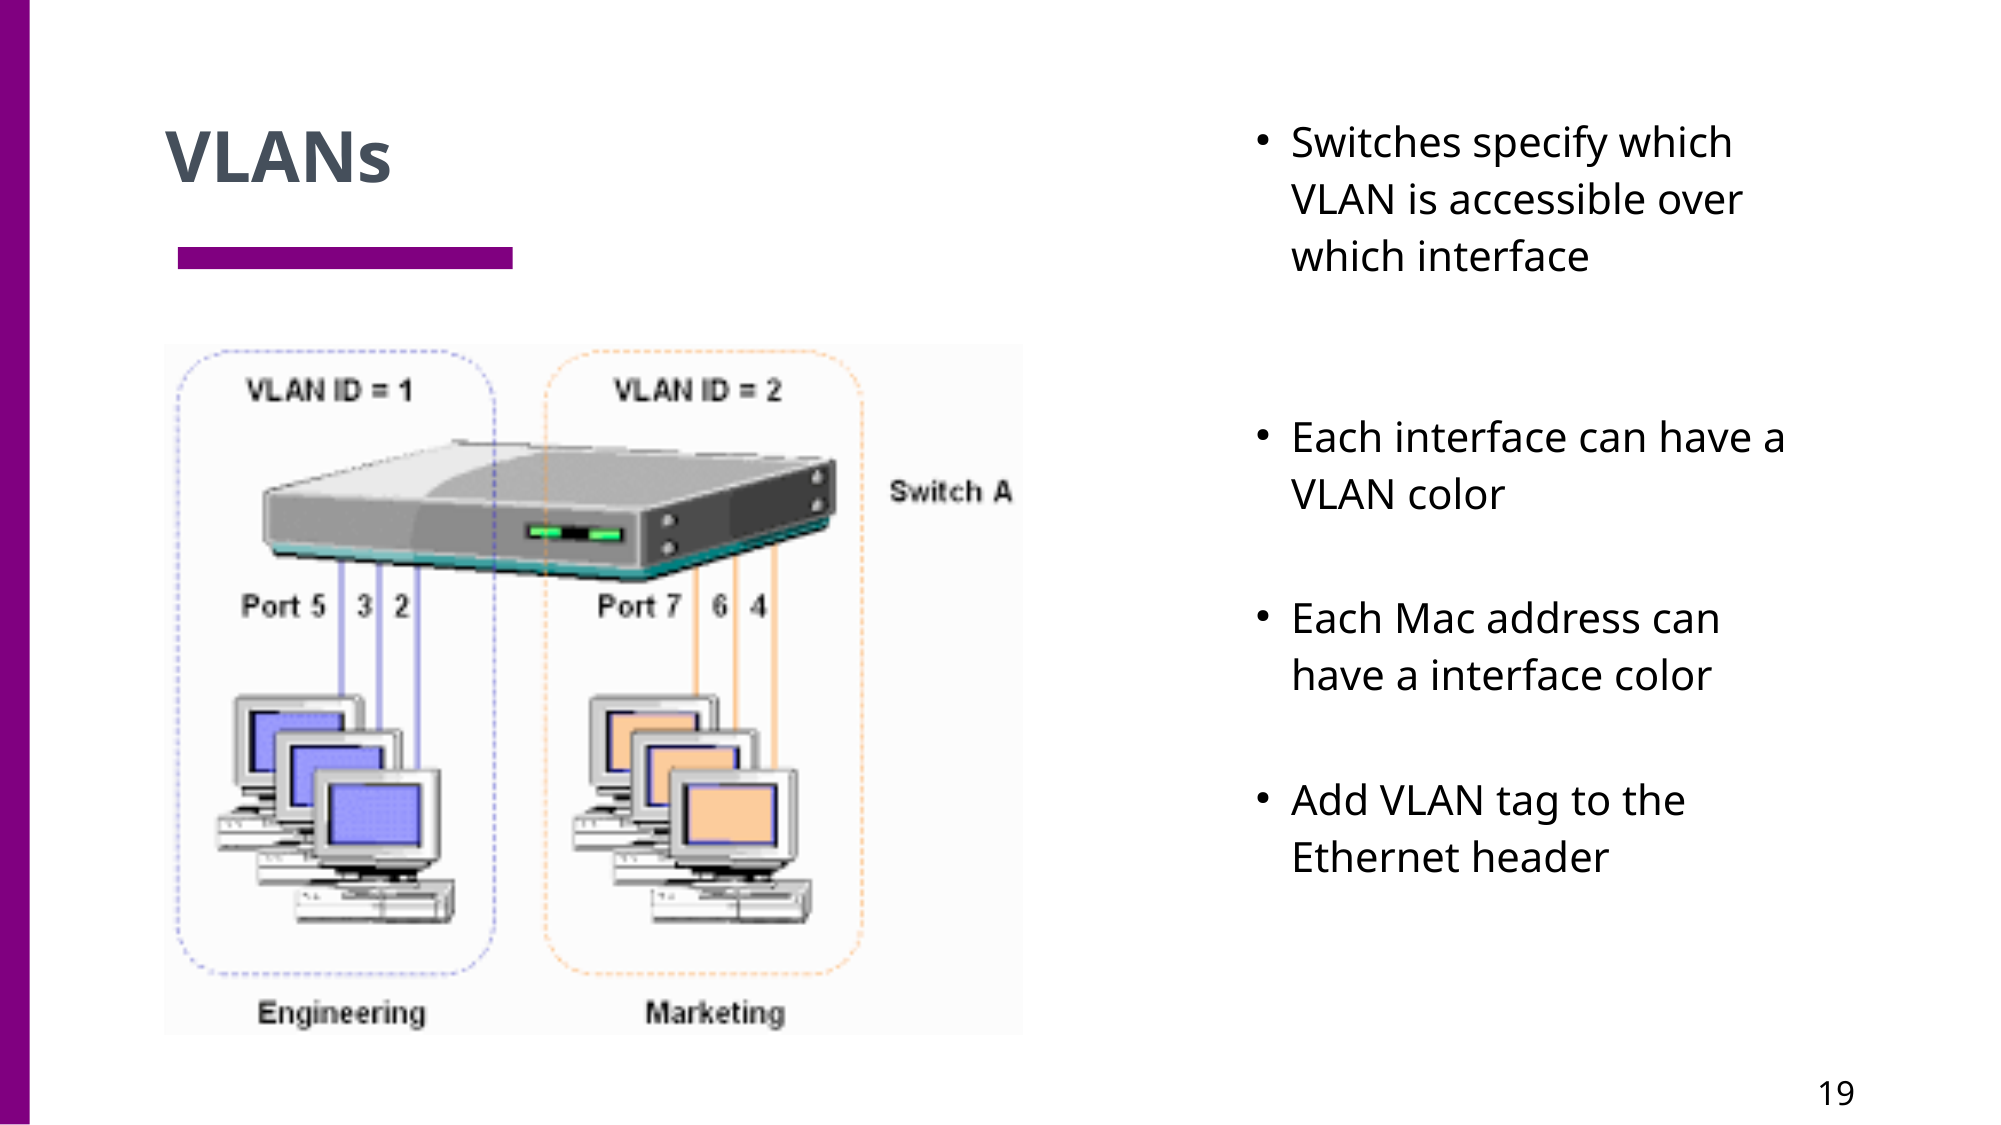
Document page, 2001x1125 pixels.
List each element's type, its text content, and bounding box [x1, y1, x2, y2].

picture [164, 344, 1023, 1036]
text_box Switches specify which VLAN is accessible over which interface Each interface can have a VLAN color Each Mac address can have a interface color Add VLAN tag to the Ethernet header [1170, 104, 1831, 937]
text_box VLANs [151, 0, 1849, 212]
